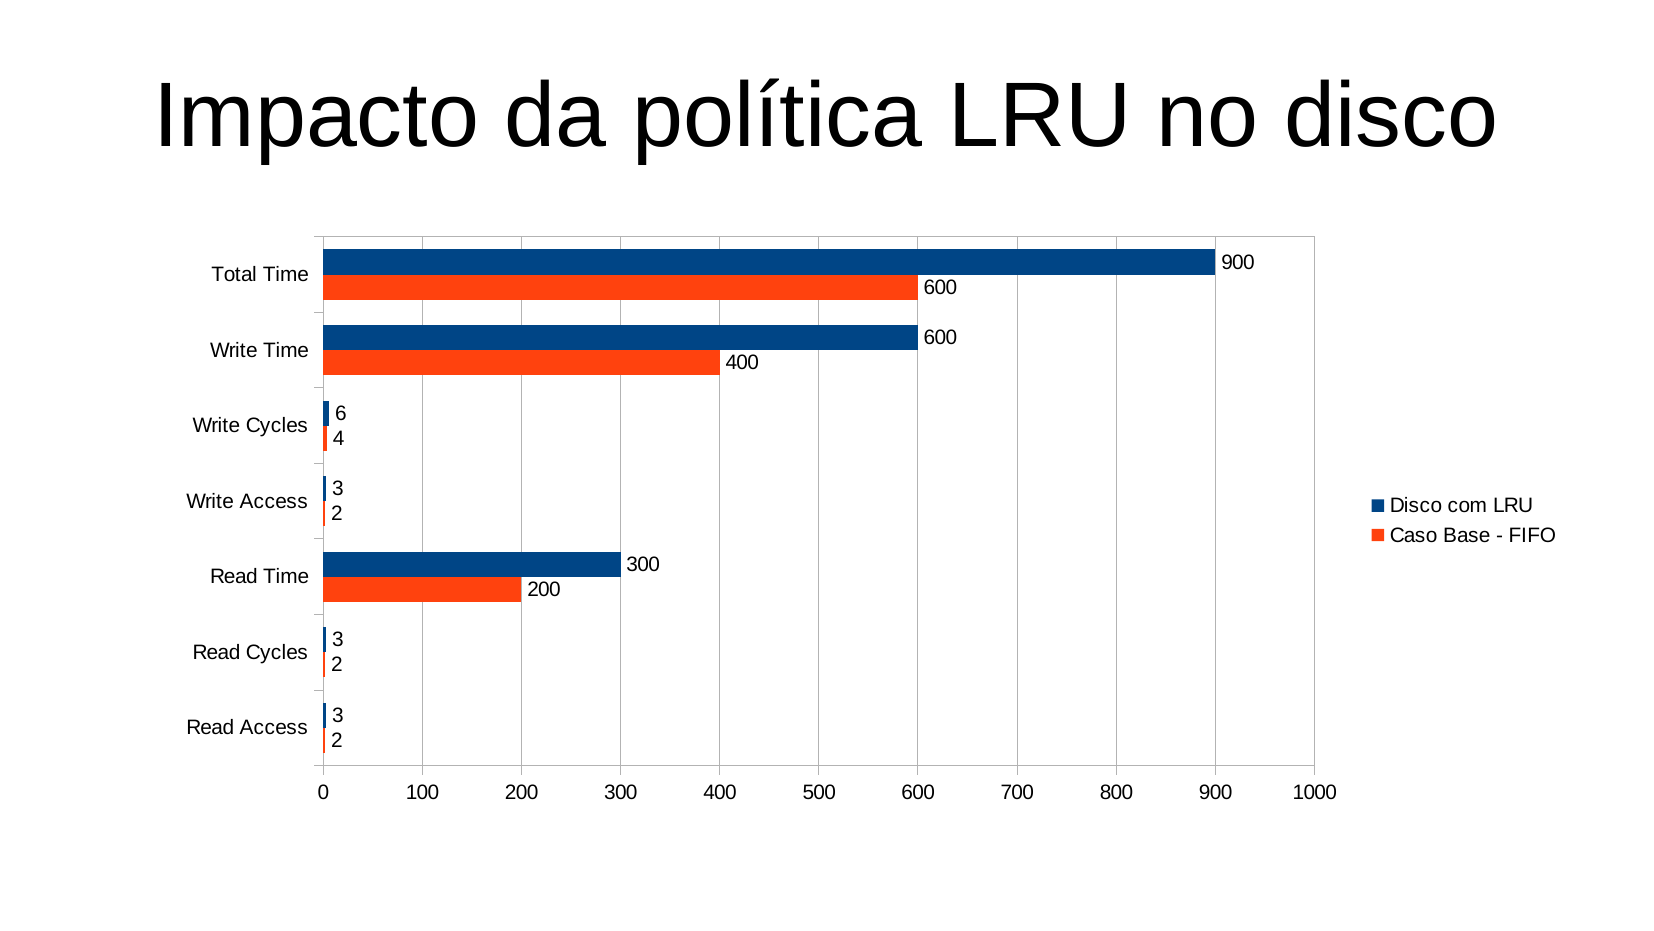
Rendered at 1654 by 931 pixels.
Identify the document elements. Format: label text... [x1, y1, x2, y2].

chart [158, 225, 1576, 816]
title Impacto da política LRU no disco [82, 37, 1571, 193]
